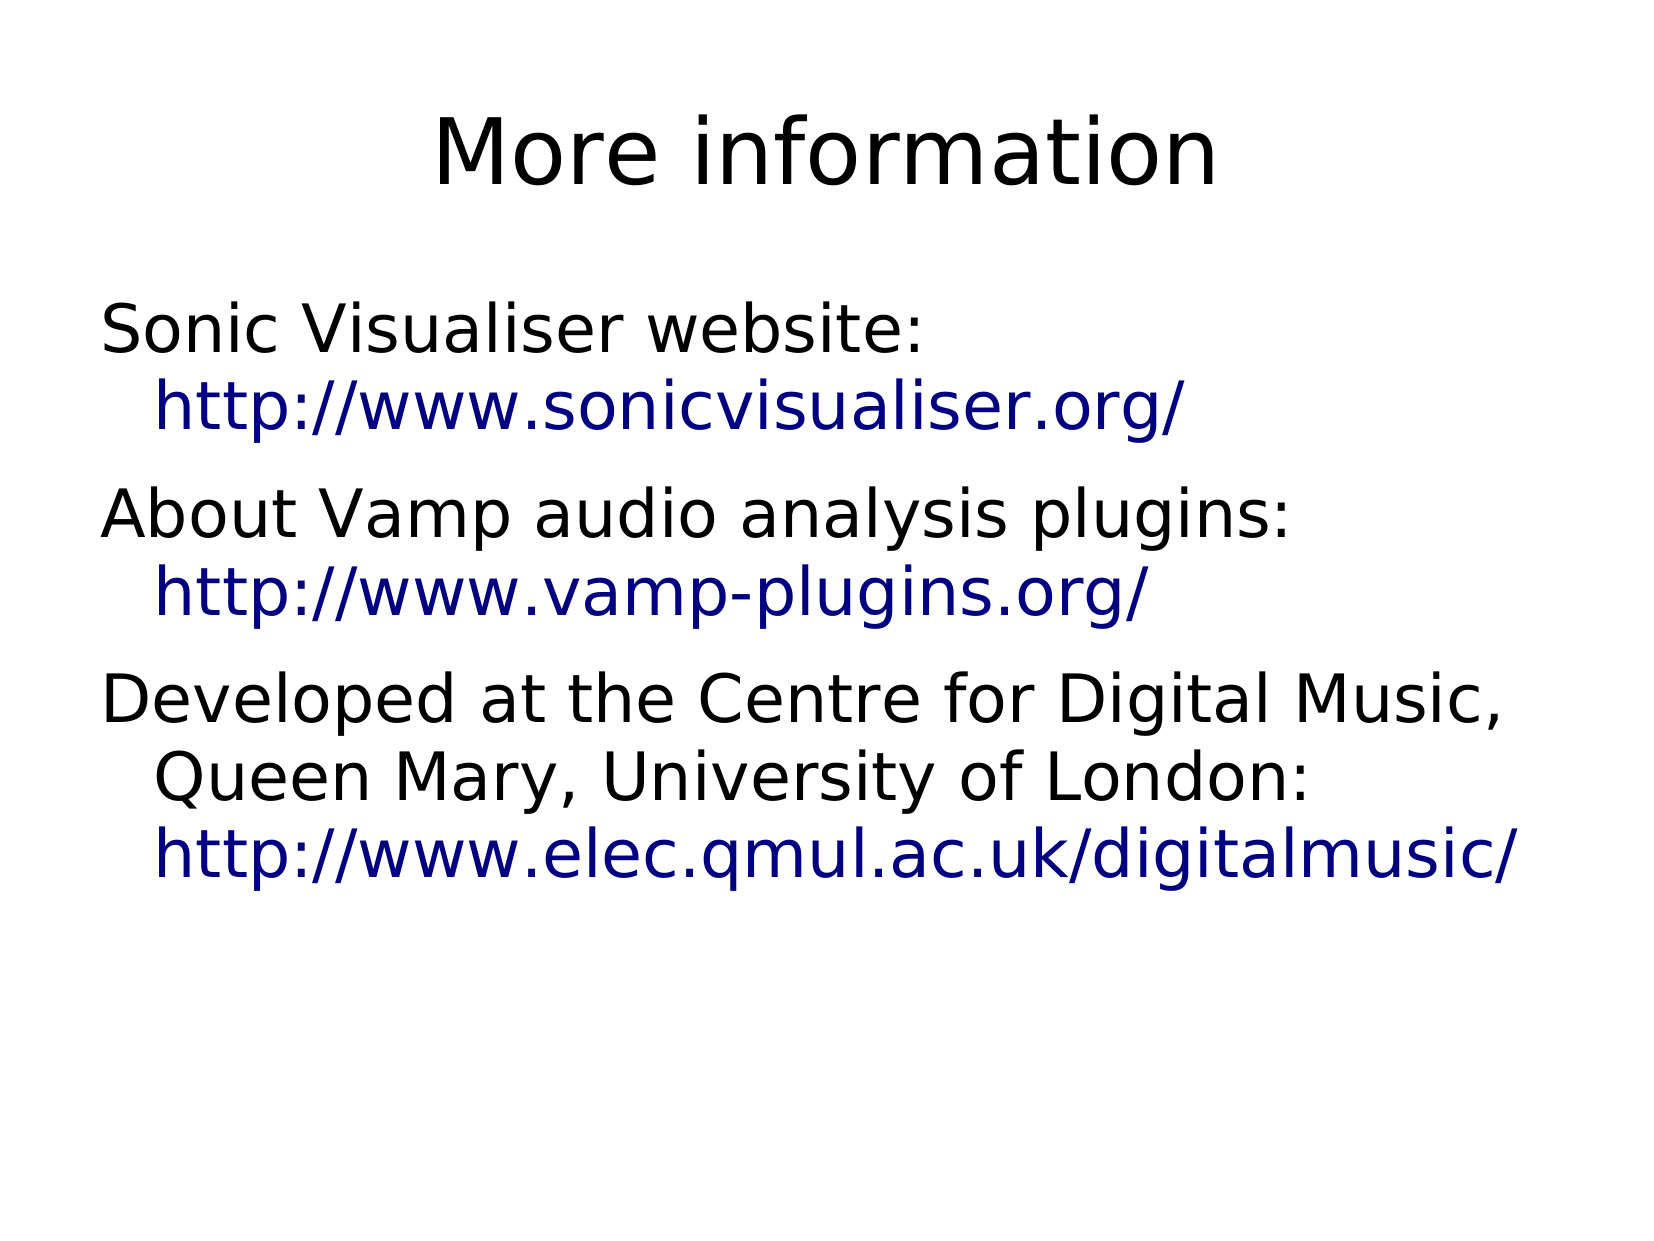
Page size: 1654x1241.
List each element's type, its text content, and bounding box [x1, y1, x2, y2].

title More information [82, 56, 1571, 250]
list Sonic Visualiser website: http://www.sonicvisualiser.org/ About Vamp audio analysis plugins: http://www.vamp-plugins.org/ Developed at the Centre for Digital Music, Queen Mary, University of London: http://www.elec.qmul.ac.uk/digitalmusic/ [82, 290, 1571, 1094]
